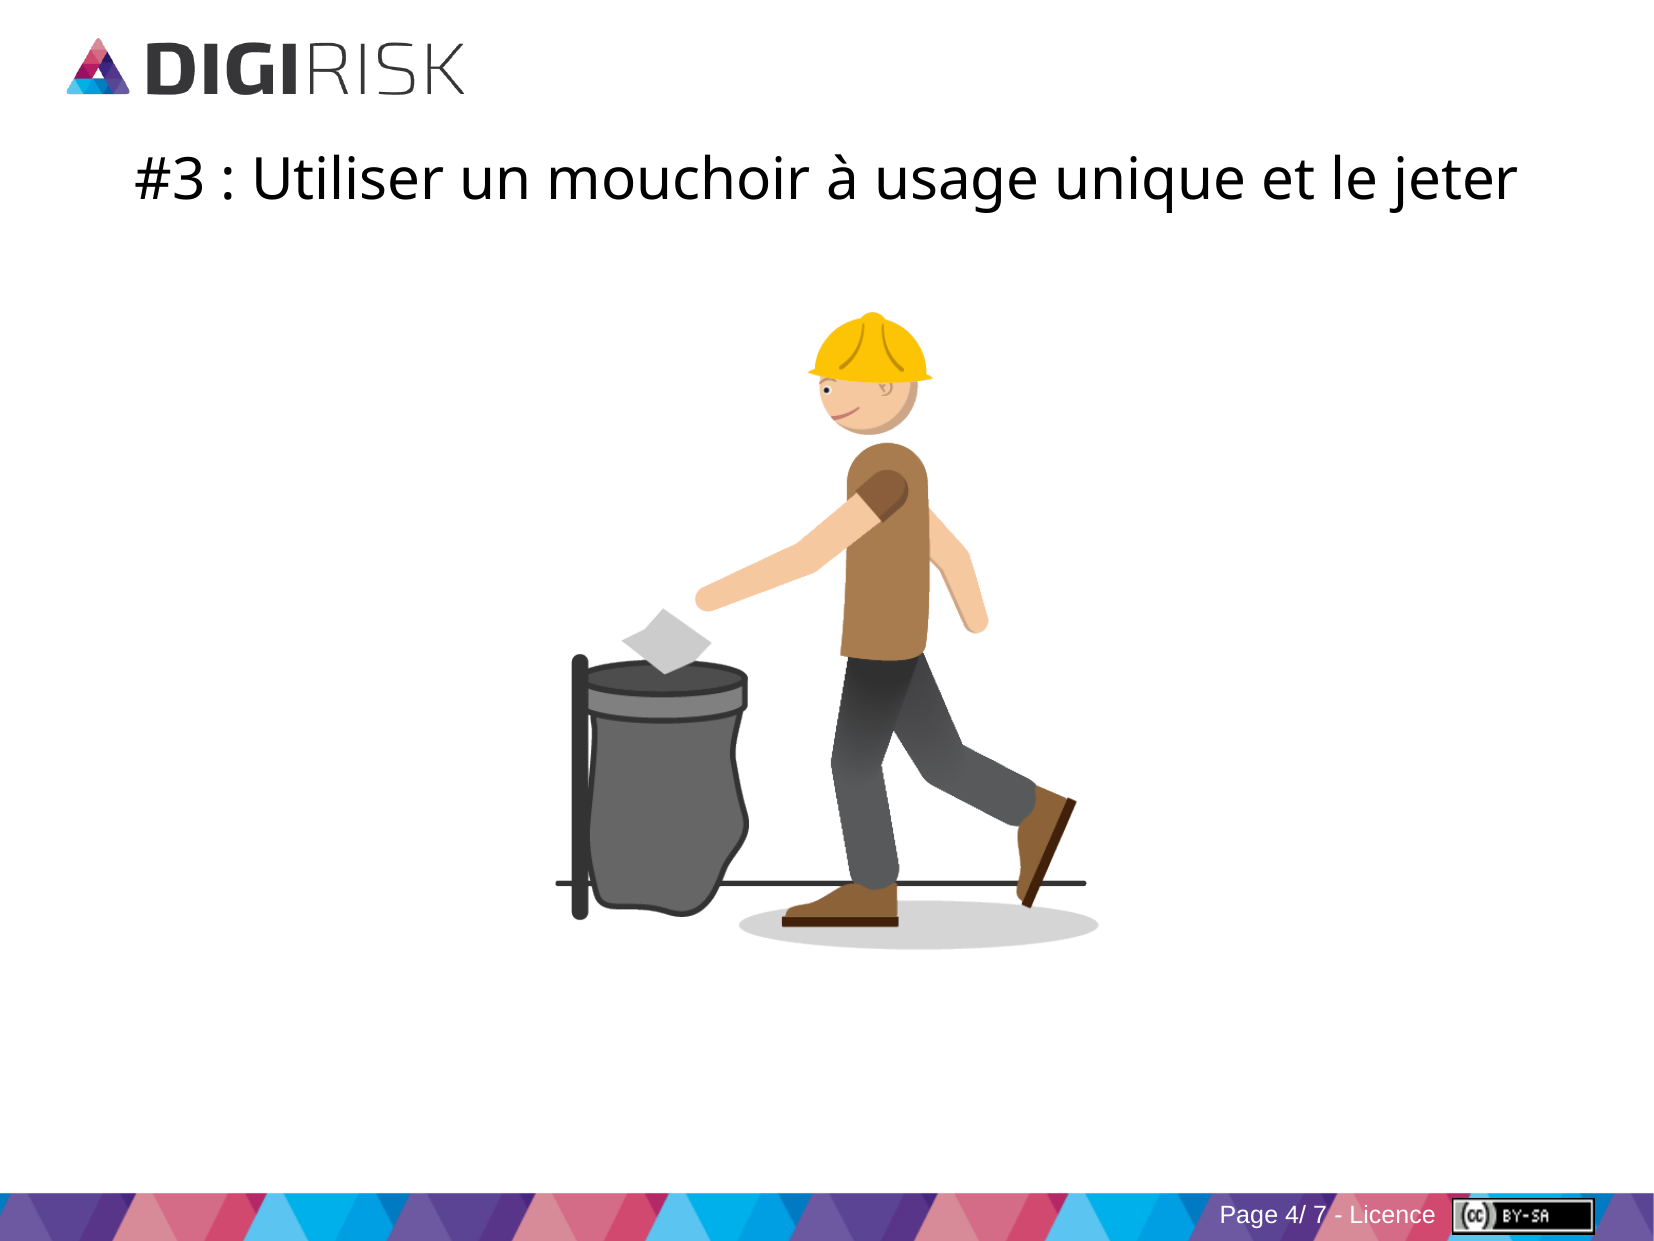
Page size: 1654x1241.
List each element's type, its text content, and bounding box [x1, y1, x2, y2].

picture [0, 1175, 1654, 1241]
picture [64, 35, 464, 95]
title #3 : Utiliser un mouchoir à usage unique et le jeter [64, 136, 1589, 218]
picture [555, 312, 1099, 950]
